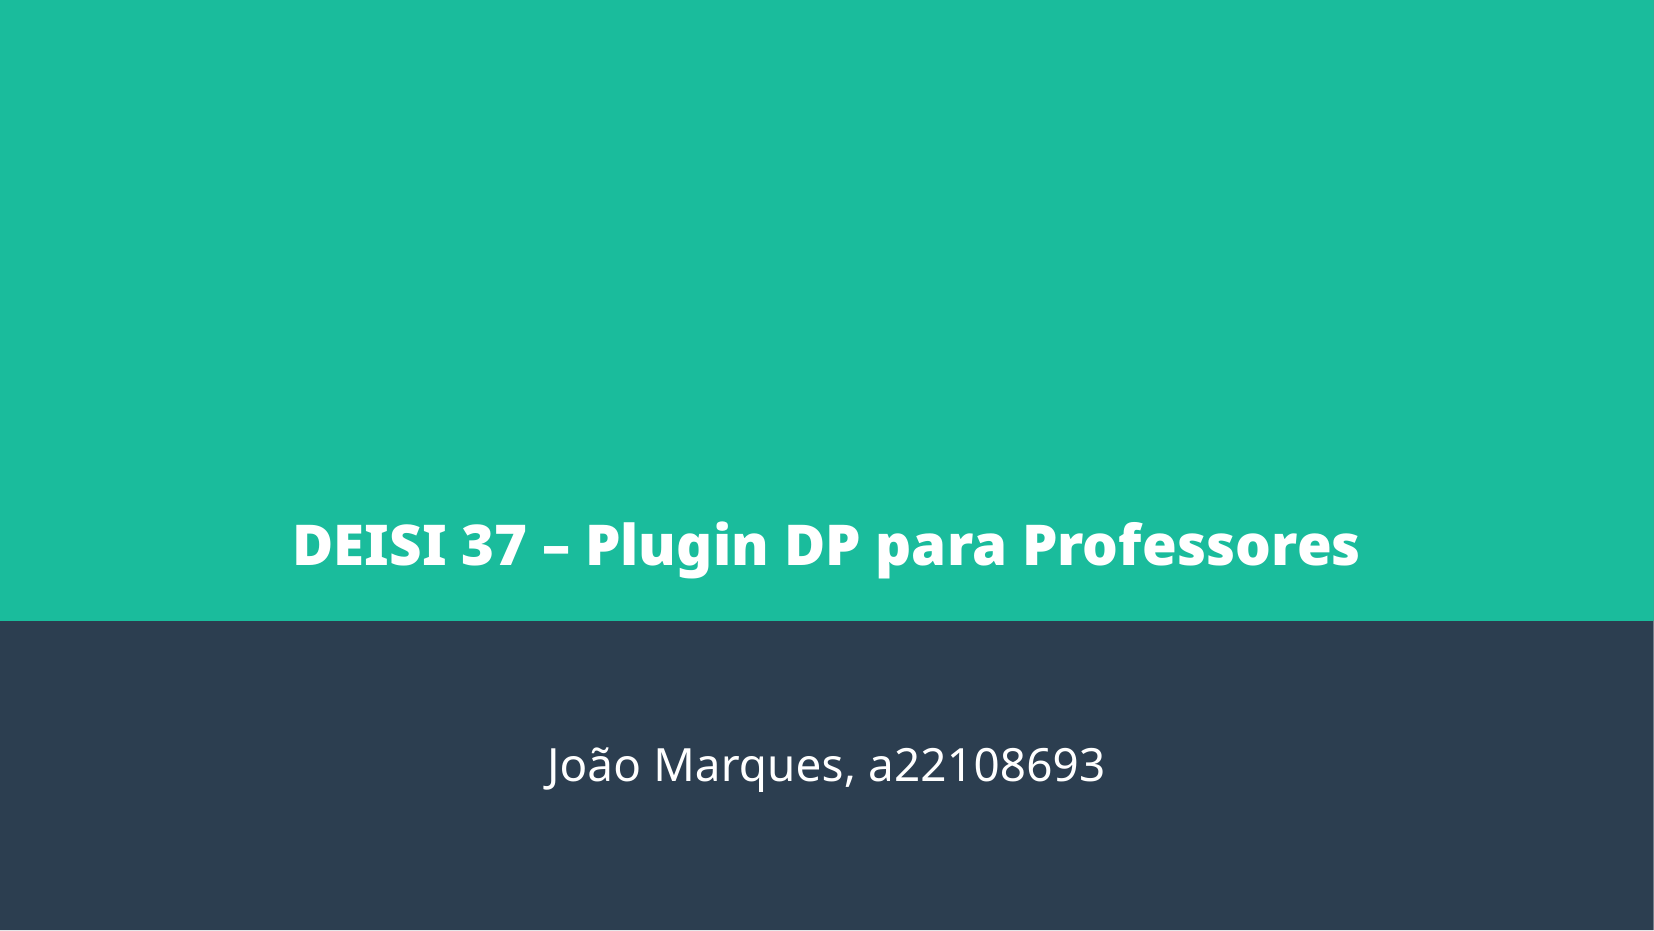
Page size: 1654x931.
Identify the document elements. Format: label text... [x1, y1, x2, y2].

title DEISI 37 – Plugin DP para Professores [59, 465, 1595, 583]
subtitle João Marques, a22108693 [59, 642, 1595, 886]
